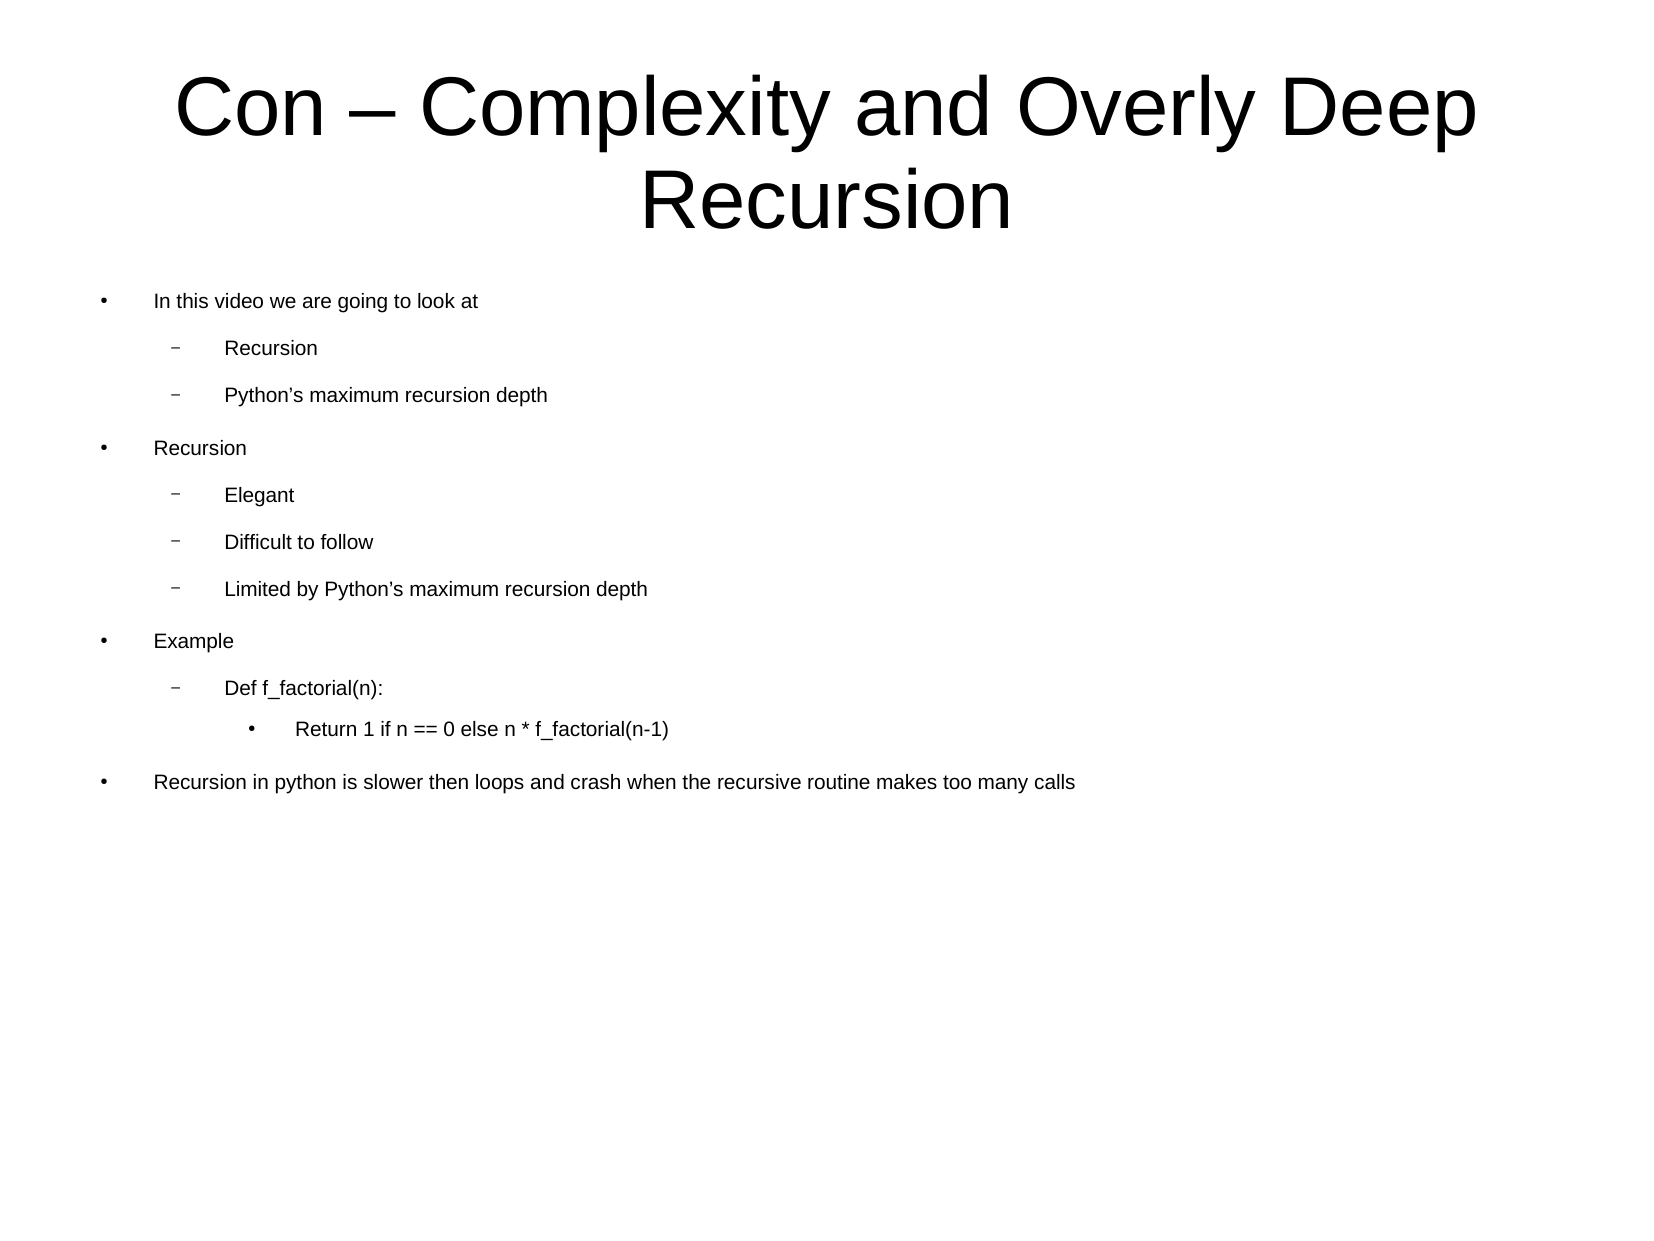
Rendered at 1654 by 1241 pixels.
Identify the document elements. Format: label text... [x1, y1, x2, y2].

list In this video we are going to look at Recursion Python’s maximum recursion depth Recursion Elegant Difficult to follow Limited by Python’s maximum recursion depth Example Def f_factorial(n): Return 1 if n == 0 else n * f_factorial(n-1) Recursion in python is slower then loops and crash when the recursive routine makes too many calls [82, 290, 1571, 1241]
title Con – Complexity and Overly Deep Recursion [82, 49, 1571, 257]
